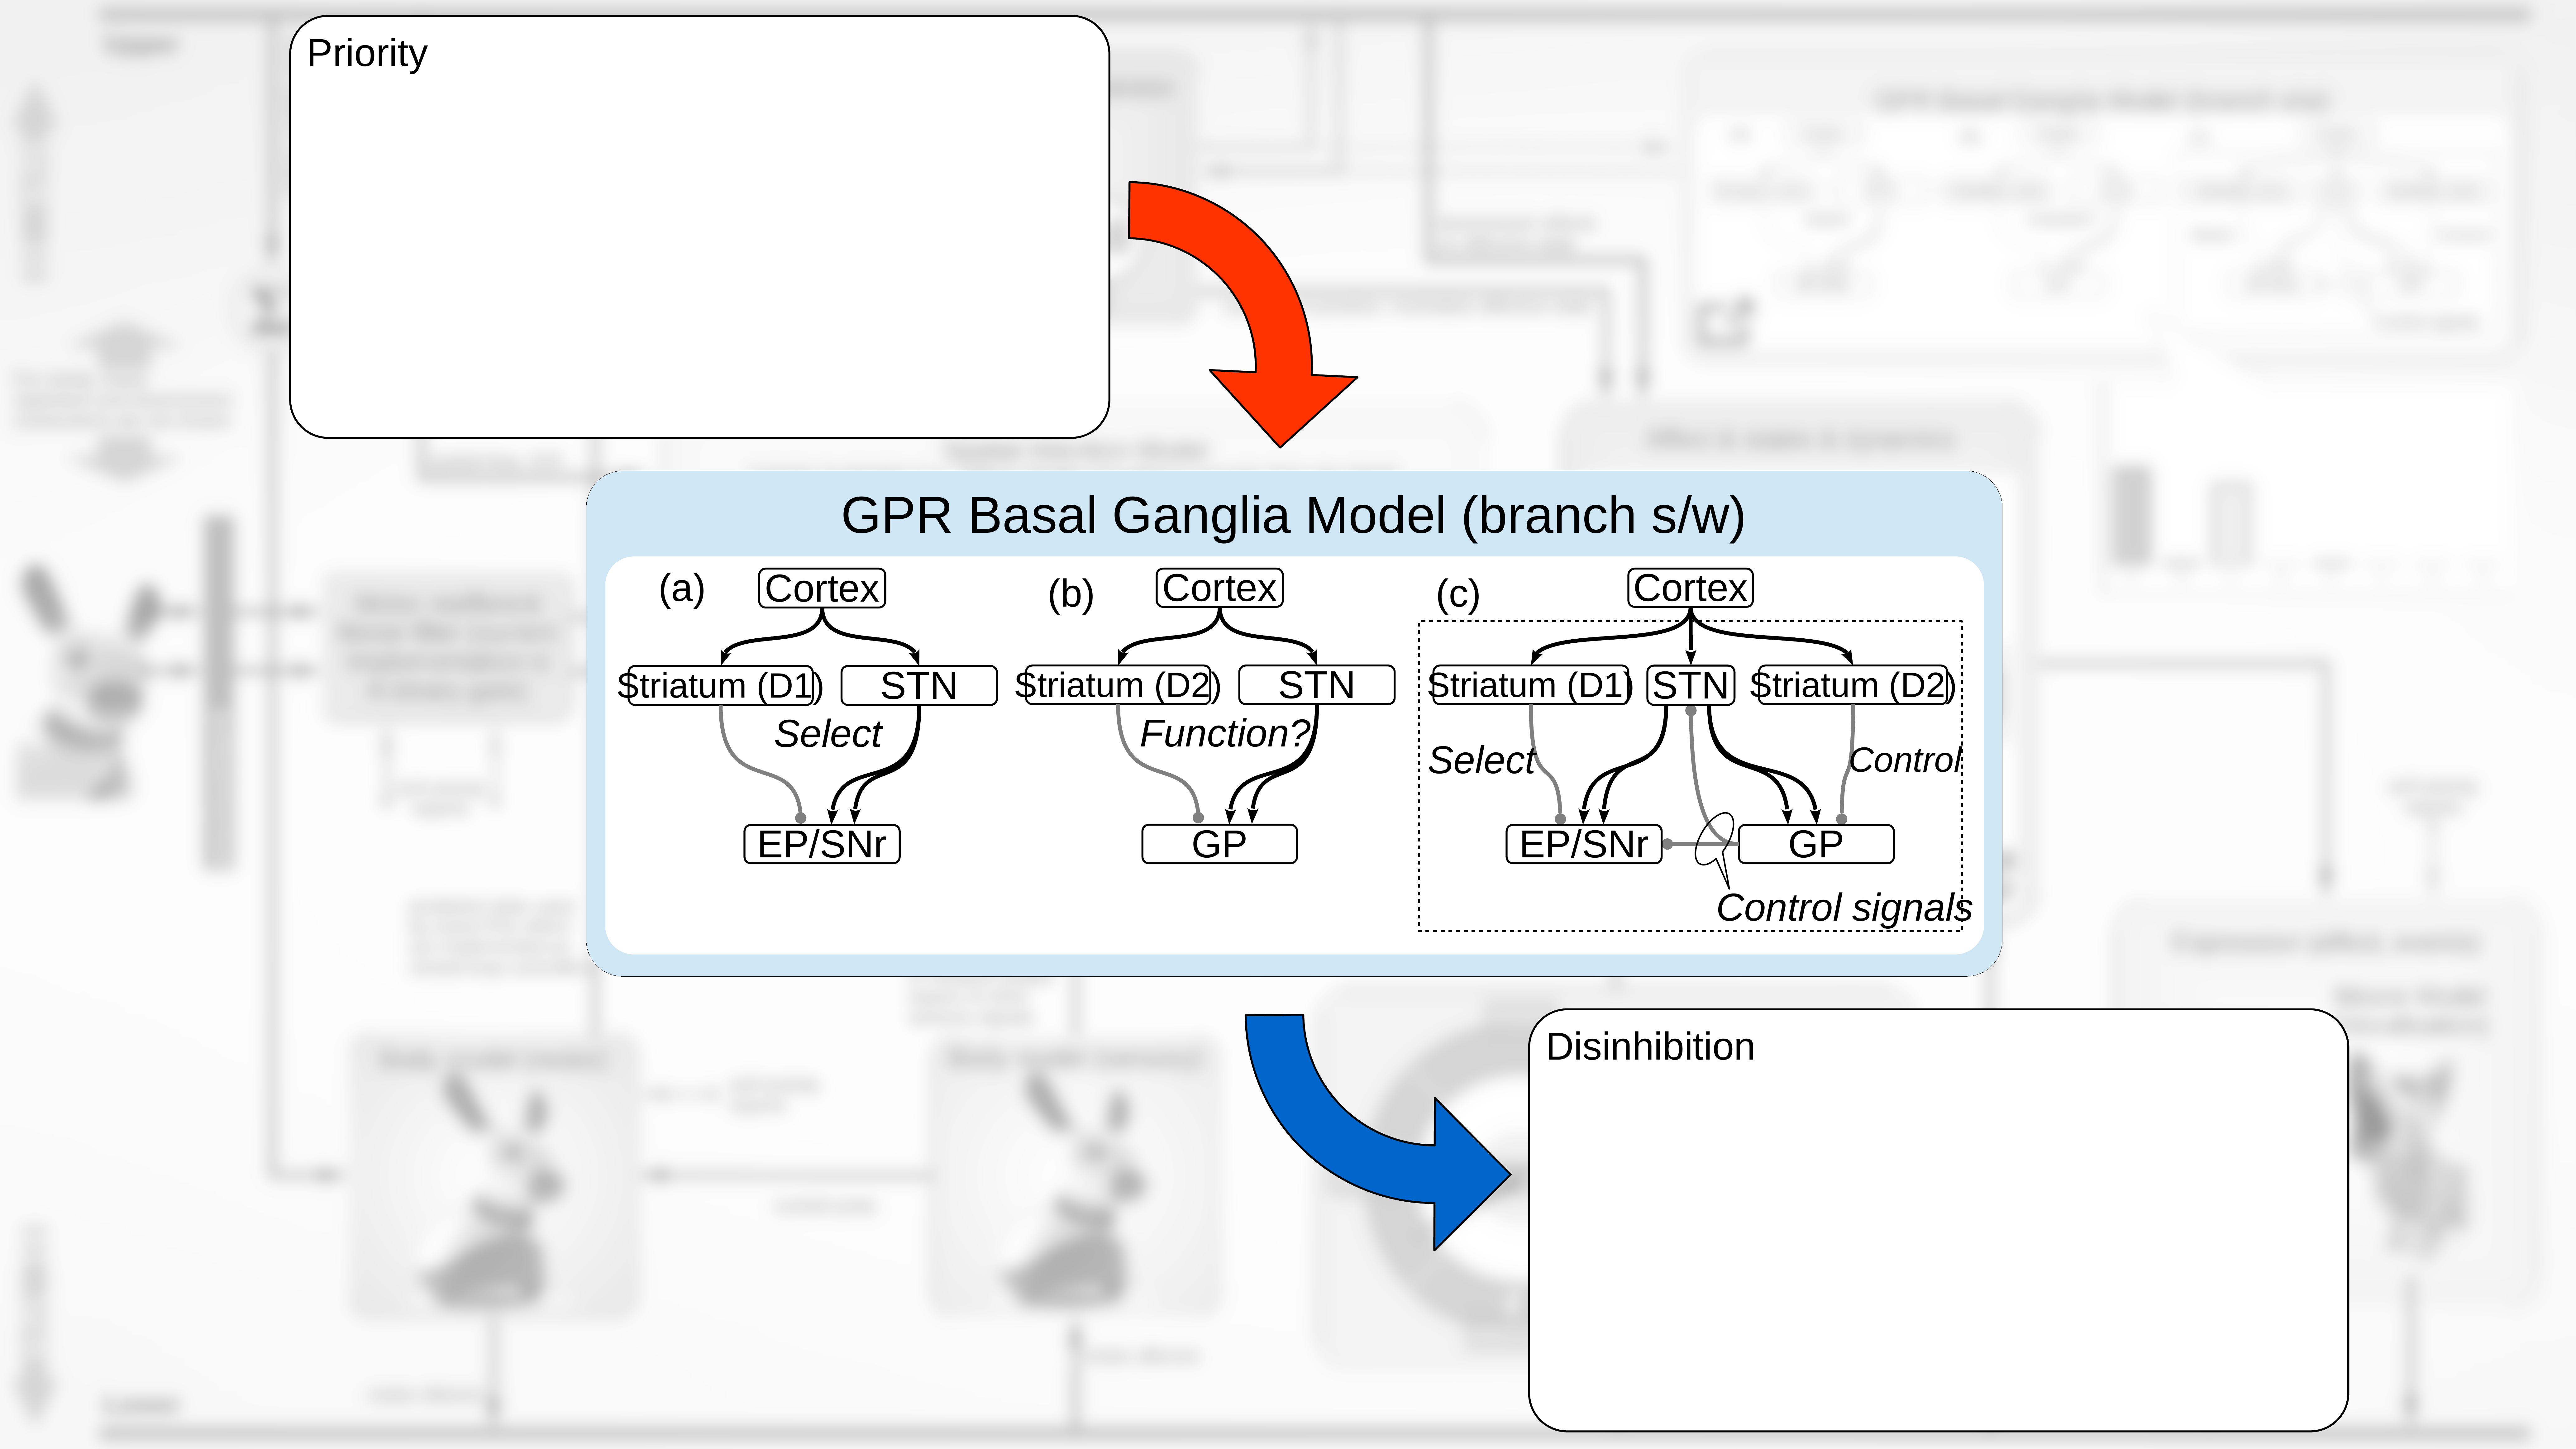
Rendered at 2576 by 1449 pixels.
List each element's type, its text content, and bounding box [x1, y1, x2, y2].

text_box Striatum (D1) [628, 687, 635, 695]
text_box [1246, 1015, 1511, 1251]
text_box Control [1847, 740, 1964, 779]
picture [0, 0, 2576, 1449]
text_box [622, 675, 628, 684]
text_box Striatum (D2) [1026, 665, 1210, 704]
text_box STN [841, 666, 997, 705]
text_box [1129, 182, 1358, 448]
text_box Cortex [1628, 569, 1753, 607]
text_box GPR Basal Ganglia Model (branch s/w) [586, 471, 2002, 977]
text_box (c) [1381, 574, 1536, 613]
text_box Priority [290, 16, 1109, 438]
text_box Select [751, 714, 906, 753]
text_box STN [1239, 665, 1395, 704]
text_box Select [1423, 741, 1540, 779]
text_box Disinhibition [1529, 1009, 2349, 1432]
text_box Control signals [1885, 902, 1896, 918]
text_box Cortex [1157, 569, 1283, 607]
text_box (b) [994, 574, 1149, 613]
text_box Striatum (D1) [1433, 665, 1629, 704]
text_box GP [1739, 825, 1894, 863]
text_box Striatum (D1) [628, 666, 813, 705]
text_box STN [1647, 665, 1735, 705]
text_box Striatum (D1) [1433, 684, 1445, 695]
text_box [605, 556, 1984, 955]
text_box GP [1142, 825, 1297, 863]
text_box Control signals [1767, 888, 1923, 927]
text_box EP/SNr [744, 825, 900, 863]
text_box (a) [604, 569, 760, 607]
text_box Function? [1147, 713, 1303, 753]
text_box EP/SNr [1506, 825, 1662, 863]
text_box Cortex [759, 569, 885, 608]
text_box Striatum (D2) [1759, 686, 1767, 695]
text_box Striatum (D2) [1026, 686, 1032, 695]
text_box Striatum (D2) [1759, 665, 1947, 704]
